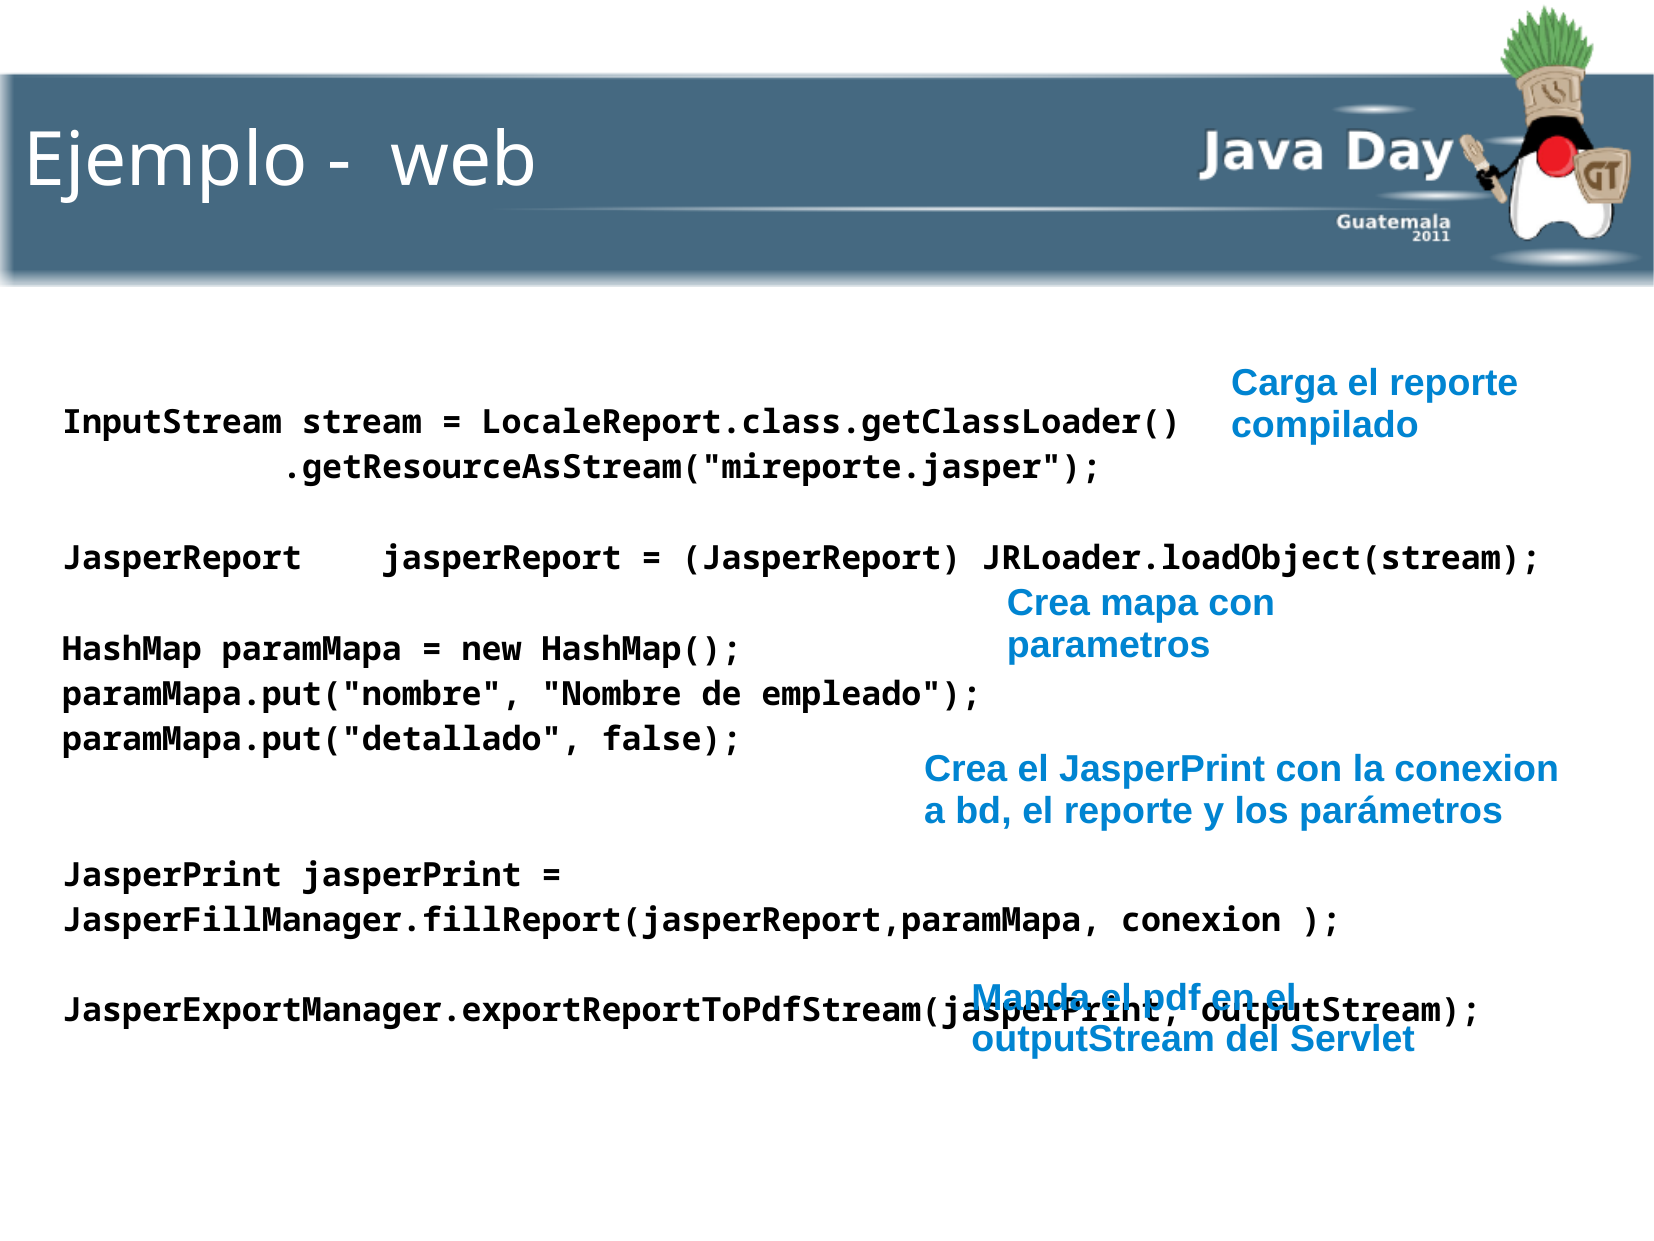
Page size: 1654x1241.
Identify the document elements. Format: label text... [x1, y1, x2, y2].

text_box Carga el reporte compilado [1216, 354, 1536, 454]
title Ejemplo - web [23, 60, 1512, 253]
picture [0, 3, 1654, 287]
text_box Crea el JasperPrint con la conexion a bd, el reporte y los parámetros [909, 739, 1595, 839]
text_box InputStream stream = LocaleReport.class.getClassLoader() .getResourceAsStream("mireporte.jasper"); JasperReport jasperReport = (JasperReport) JRLoader.loadObject(stream); HashMap paramMapa = new HashMap(); paramMapa.put("nombre", "Nombre de empleado"); paramMapa.put("detallado", false); JasperPrint jasperPrint = JasperFillManager.fillReport(jasperReport,paramMapa, conexion ); JasperExportManager.exportReportToPdfStream(jasperPrint, outputStream); [47, 390, 1560, 1016]
text_box Crea mapa con parametros [992, 574, 1465, 674]
text_box Manda el pdf en el outputStream del Servlet [956, 968, 1501, 1068]
